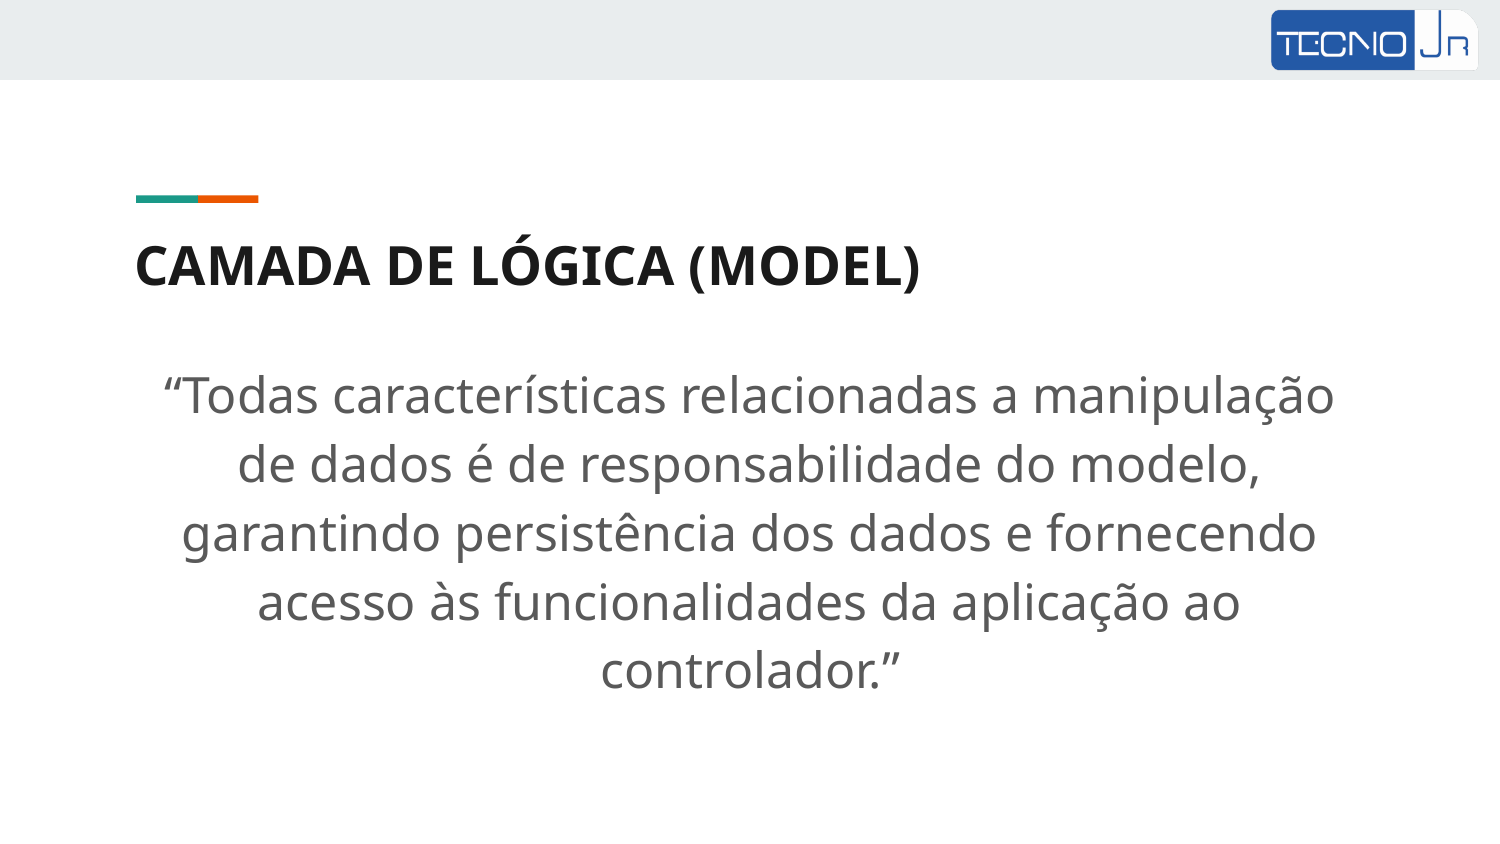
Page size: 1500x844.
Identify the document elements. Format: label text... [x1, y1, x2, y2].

title CAMADA DE LÓGICA (MODEL) [119, 216, 1381, 305]
list “Todas características relacionadas a manipulação de dados é de responsabilidade do modelo, garantindo persistência dos dados e fornecendo acesso às funcionalidades da aplicação ao controlador.” [119, 341, 1381, 712]
picture [1227, 0, 1500, 125]
